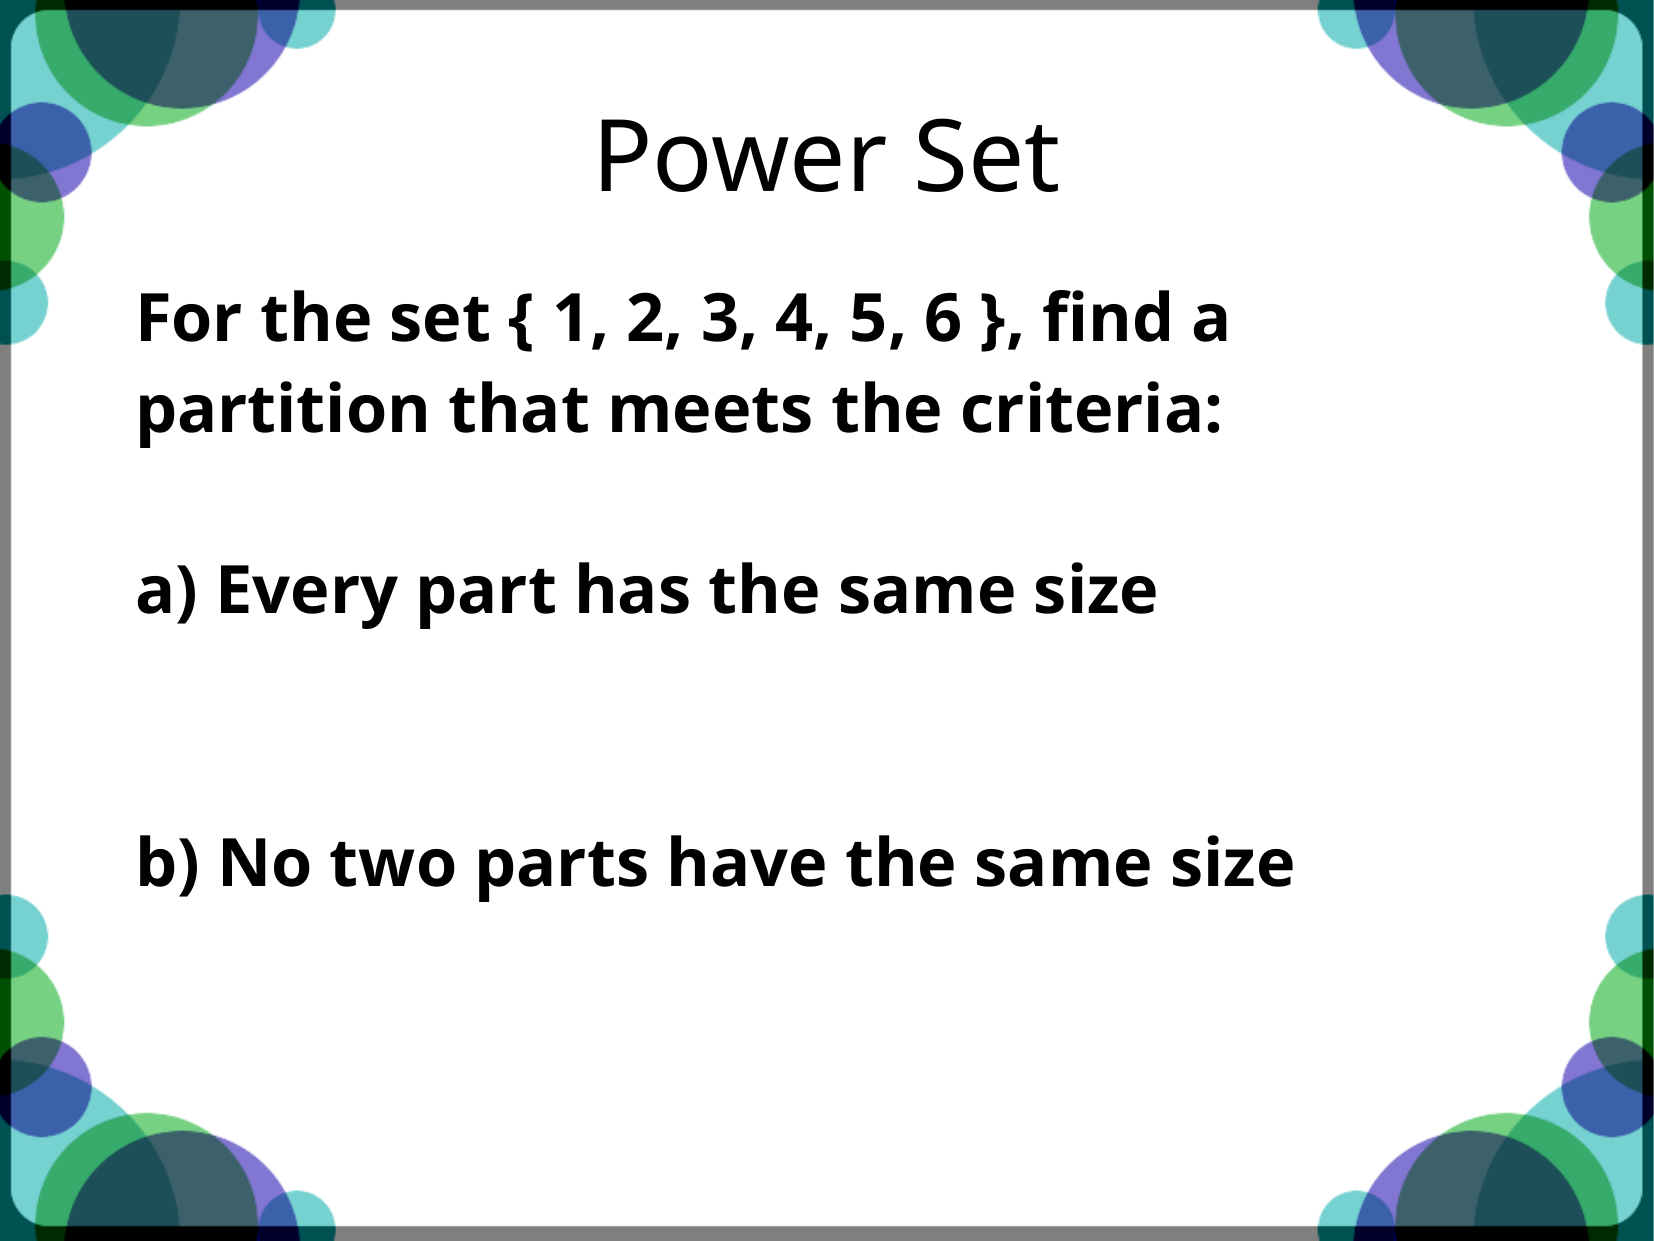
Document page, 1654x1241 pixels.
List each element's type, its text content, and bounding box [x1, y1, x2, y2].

text_box For the set { 1, 2, 3, 4, 5, 6 }, find a partition that meets the criteria: a) Every part has the same size b) No two parts have the same size [135, 270, 1531, 943]
picture [0, 0, 1654, 1241]
title Power Set [82, 49, 1571, 257]
